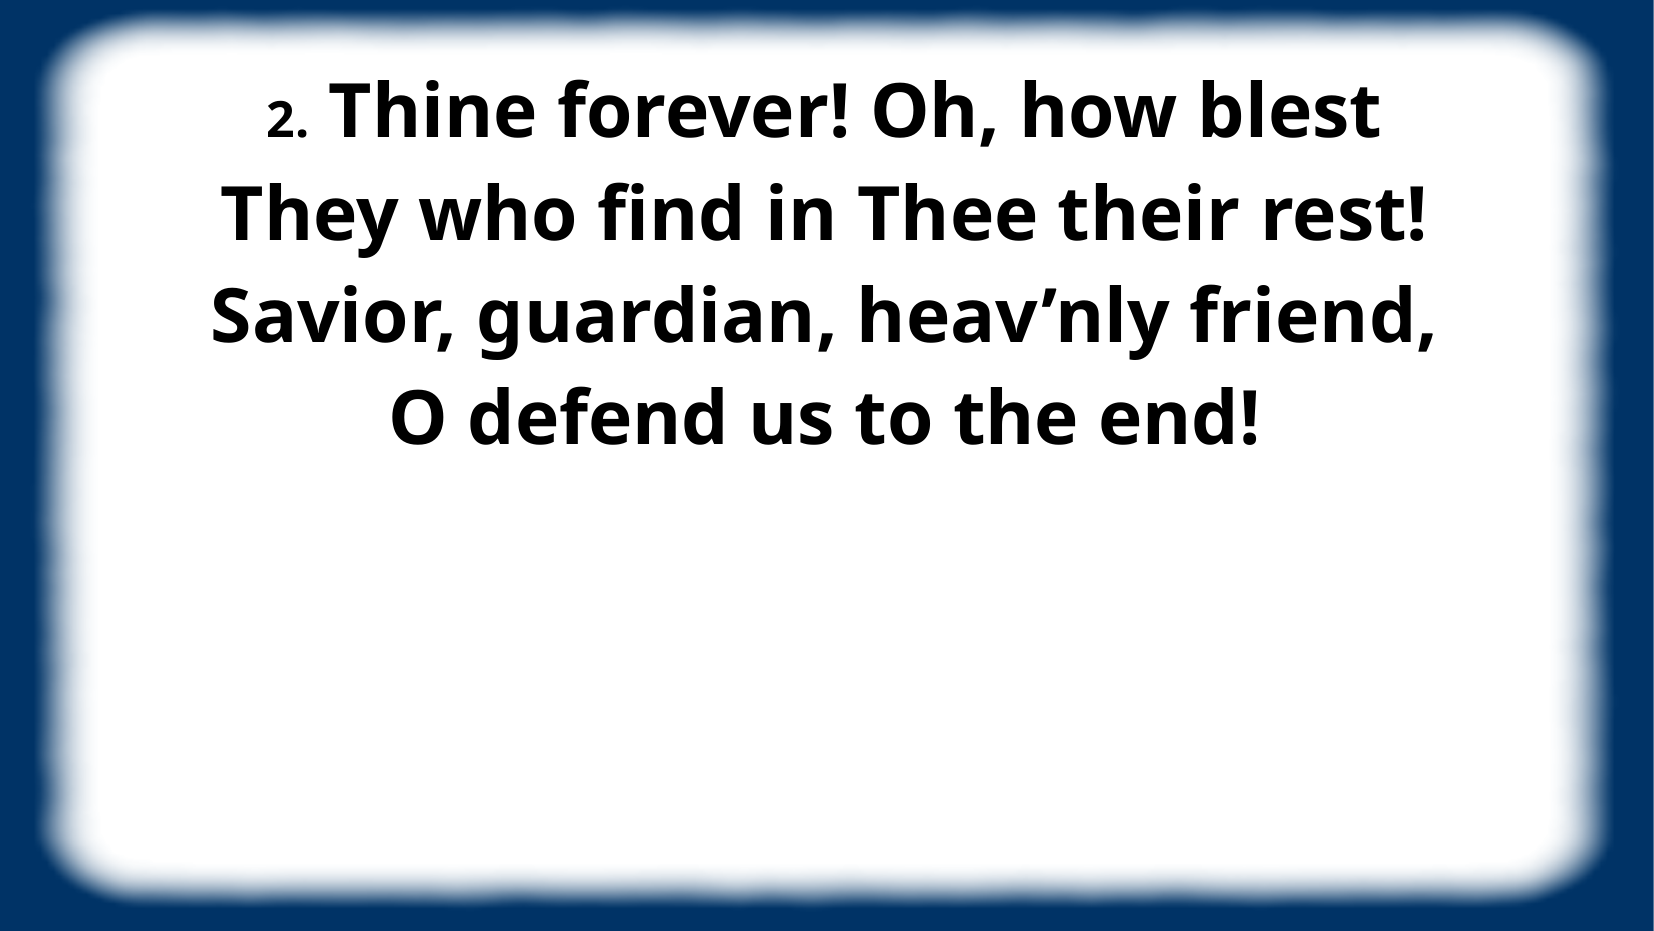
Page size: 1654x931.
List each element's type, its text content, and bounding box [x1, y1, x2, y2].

picture [0, 0, 1654, 931]
text_box 2. Thine forever! Oh, how blest They who find in Thee their rest! Savior, guardian, heav’nly friend, O defend us to the end! [105, 50, 1546, 465]
